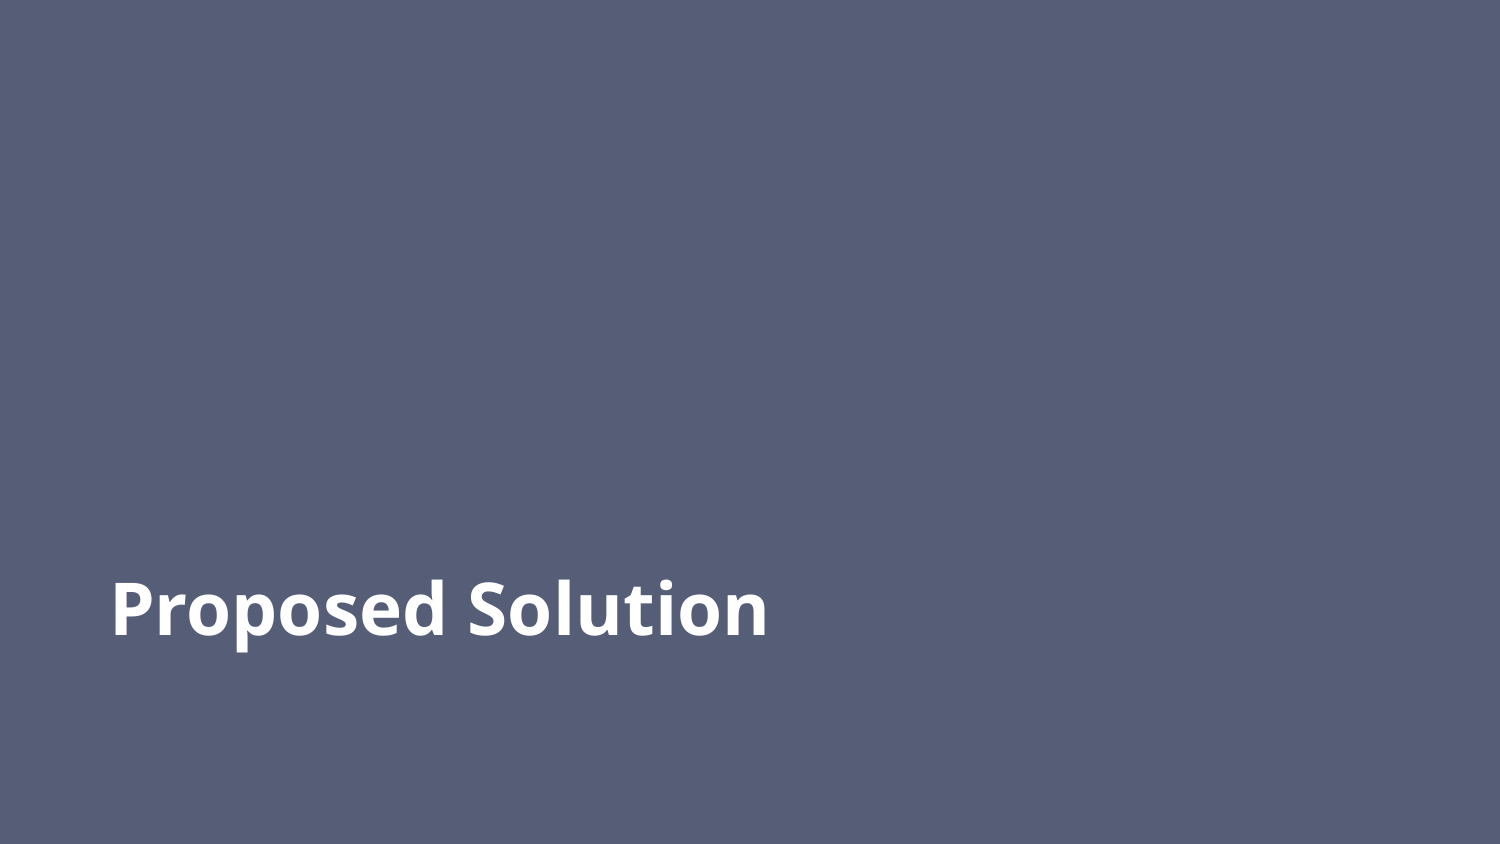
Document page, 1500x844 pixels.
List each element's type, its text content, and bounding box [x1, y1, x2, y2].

title Proposed Solution [103, 566, 1091, 700]
